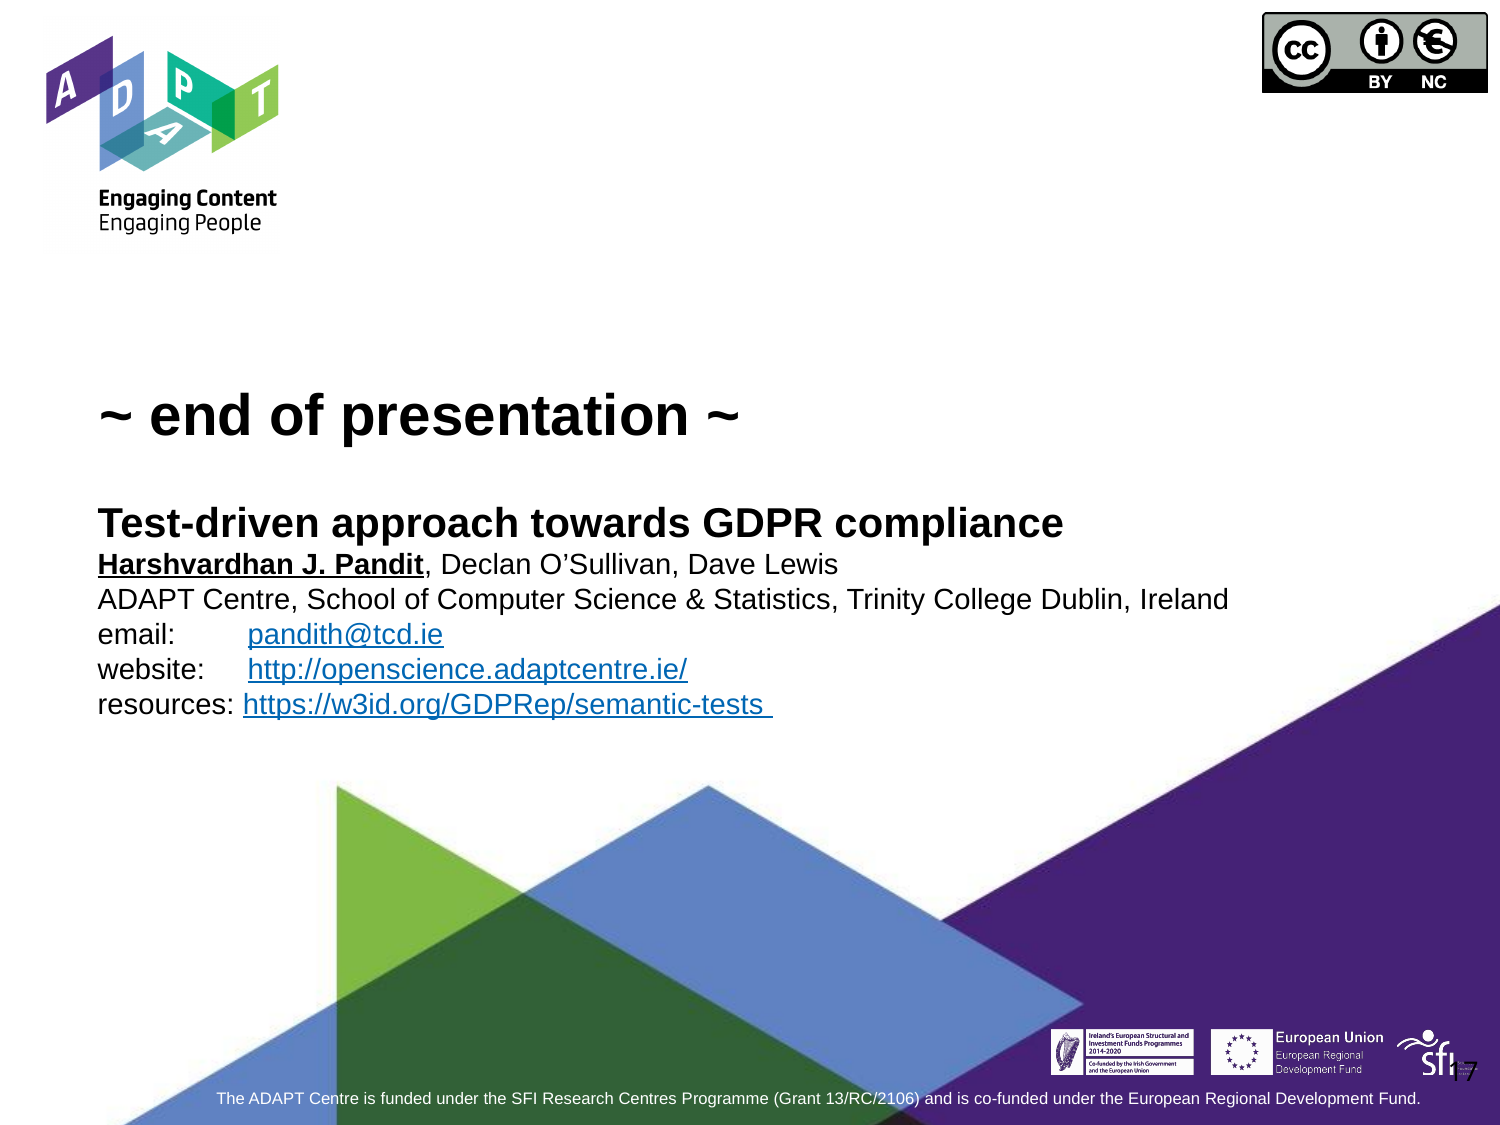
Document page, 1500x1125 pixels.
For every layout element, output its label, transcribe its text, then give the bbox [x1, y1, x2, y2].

title ~ end of presentation ~ [84, 374, 1462, 520]
text_box The ADAPT Centre is funded under the SFI Research Centres Programme (Grant 13/RC/2106) and is co-funded under the European Regional Development Fund. [205, 1077, 1403, 1125]
picture [0, 0, 1500, 1125]
subtitle Test-driven approach towards GDPR compliance Harshvardhan J. Pandit, Declan O’Sullivan, Dave Lewis ADAPT Centre, School of Computer Science & Statistics, Trinity College Dublin, Ireland email: pandith@tcd.ie website: http://openscience.adaptcentre.ie/ resources: https://w3id.org/GDPRep/semantic-tests [82, 487, 1256, 603]
slide_number <number> [1403, 1038, 1494, 1125]
